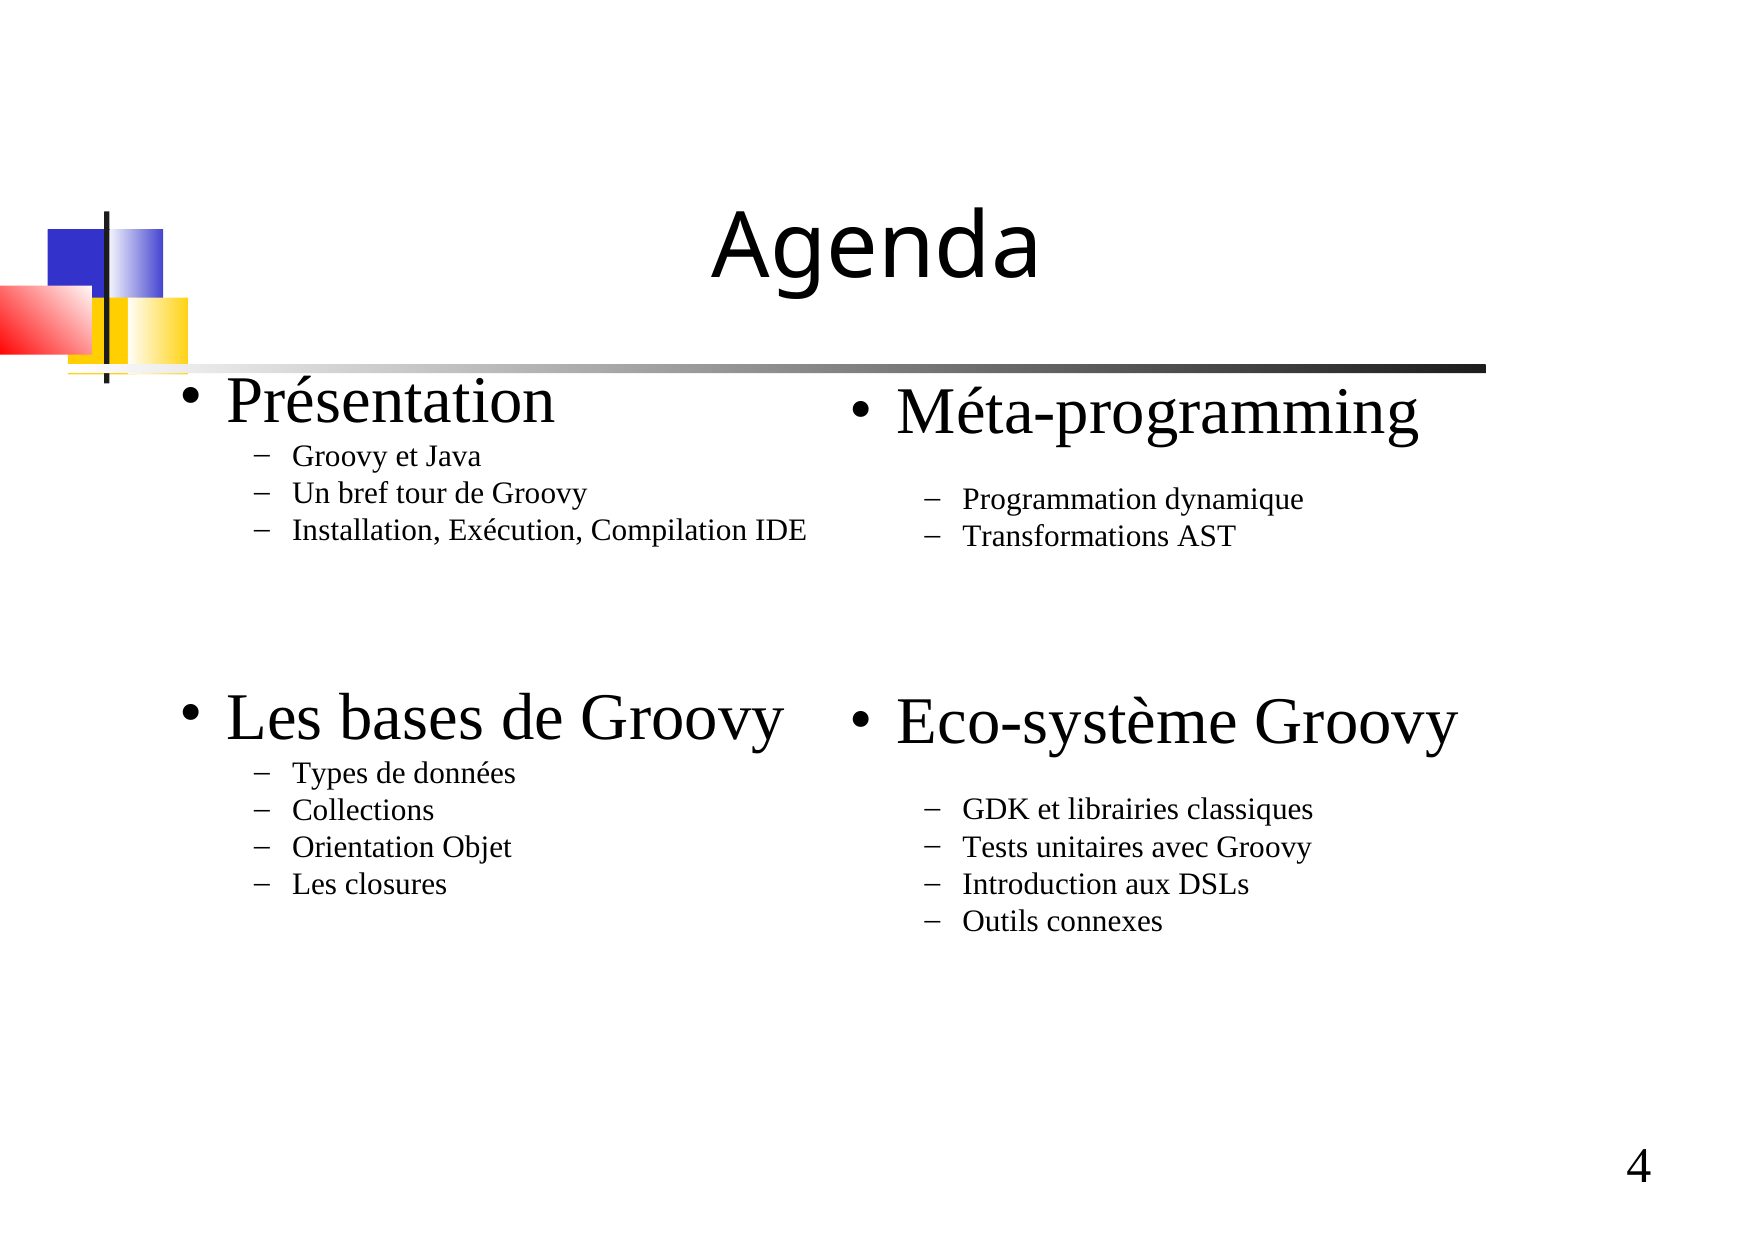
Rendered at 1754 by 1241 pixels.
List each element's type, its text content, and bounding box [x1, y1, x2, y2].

list Méta-programming Programmation dynamique Transformations AST Eco-système Groovy GDK et librairies classiques Tests unitaires avec Groovy Introduction aux DSLs Outils connexes [849, 372, 1583, 1241]
list Présentation Groovy et Java Un bref tour de Groovy Installation, Exécution, Compilation IDE Les bases de Groovy Types de données Collections Orientation Objet Les closures [179, 371, 865, 1080]
title Agenda [179, 141, 1576, 350]
